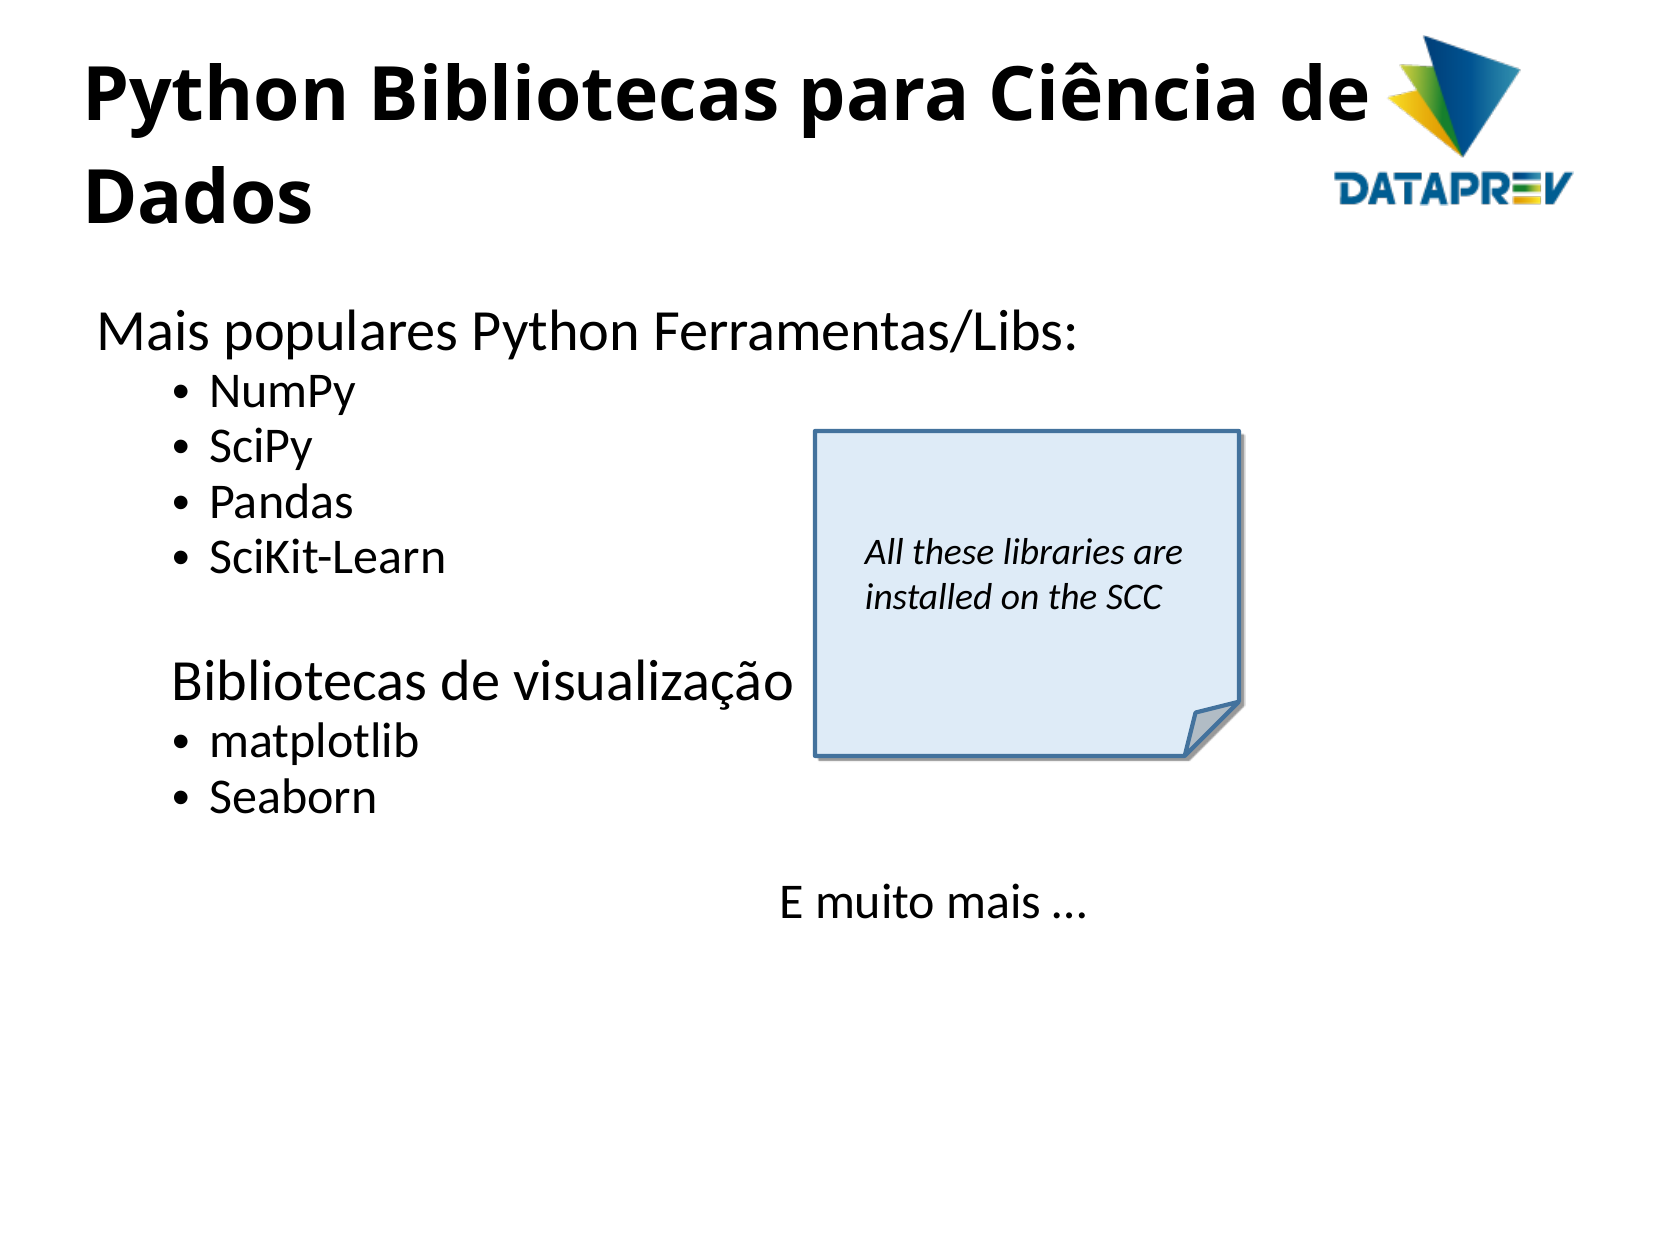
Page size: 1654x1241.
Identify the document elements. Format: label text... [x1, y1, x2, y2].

text_box All these libraries are installed on the SCC [850, 519, 1218, 625]
text_box [814, 430, 1239, 756]
title Python Bibliotecas para Ciência de Dados [82, 49, 1429, 237]
text_box Mais populares Python Ferramentas/Libs: NumPy SciPy Pandas SciKit-Learn Bibliotecas de visualização matplotlib Seaborn E muito mais … [82, 301, 1654, 1015]
picture [1334, 35, 1574, 206]
